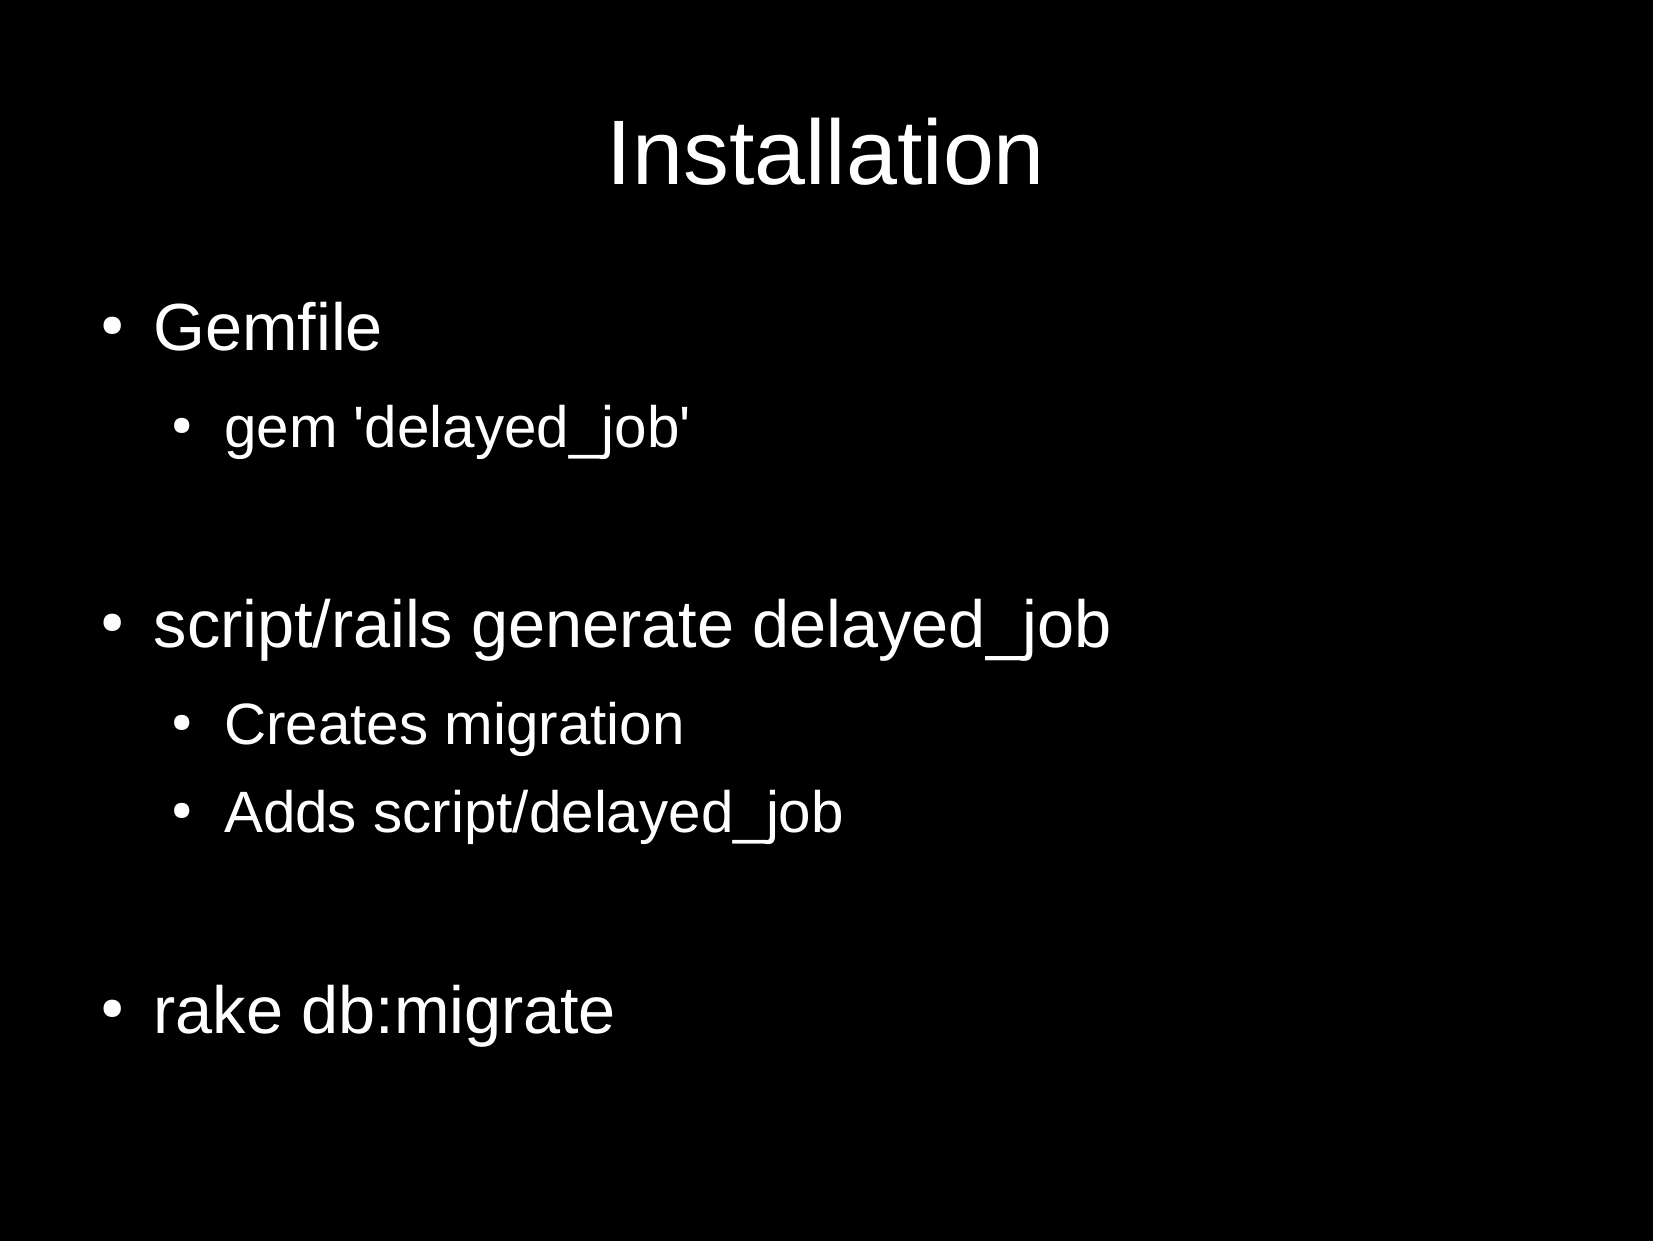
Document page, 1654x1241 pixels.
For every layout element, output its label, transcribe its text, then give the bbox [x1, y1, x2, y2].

list Gemfile gem 'delayed_job' script/rails generate delayed_job Creates migration Adds script/delayed_job rake db:migrate [82, 290, 1571, 1109]
title Installation [82, 49, 1571, 257]
